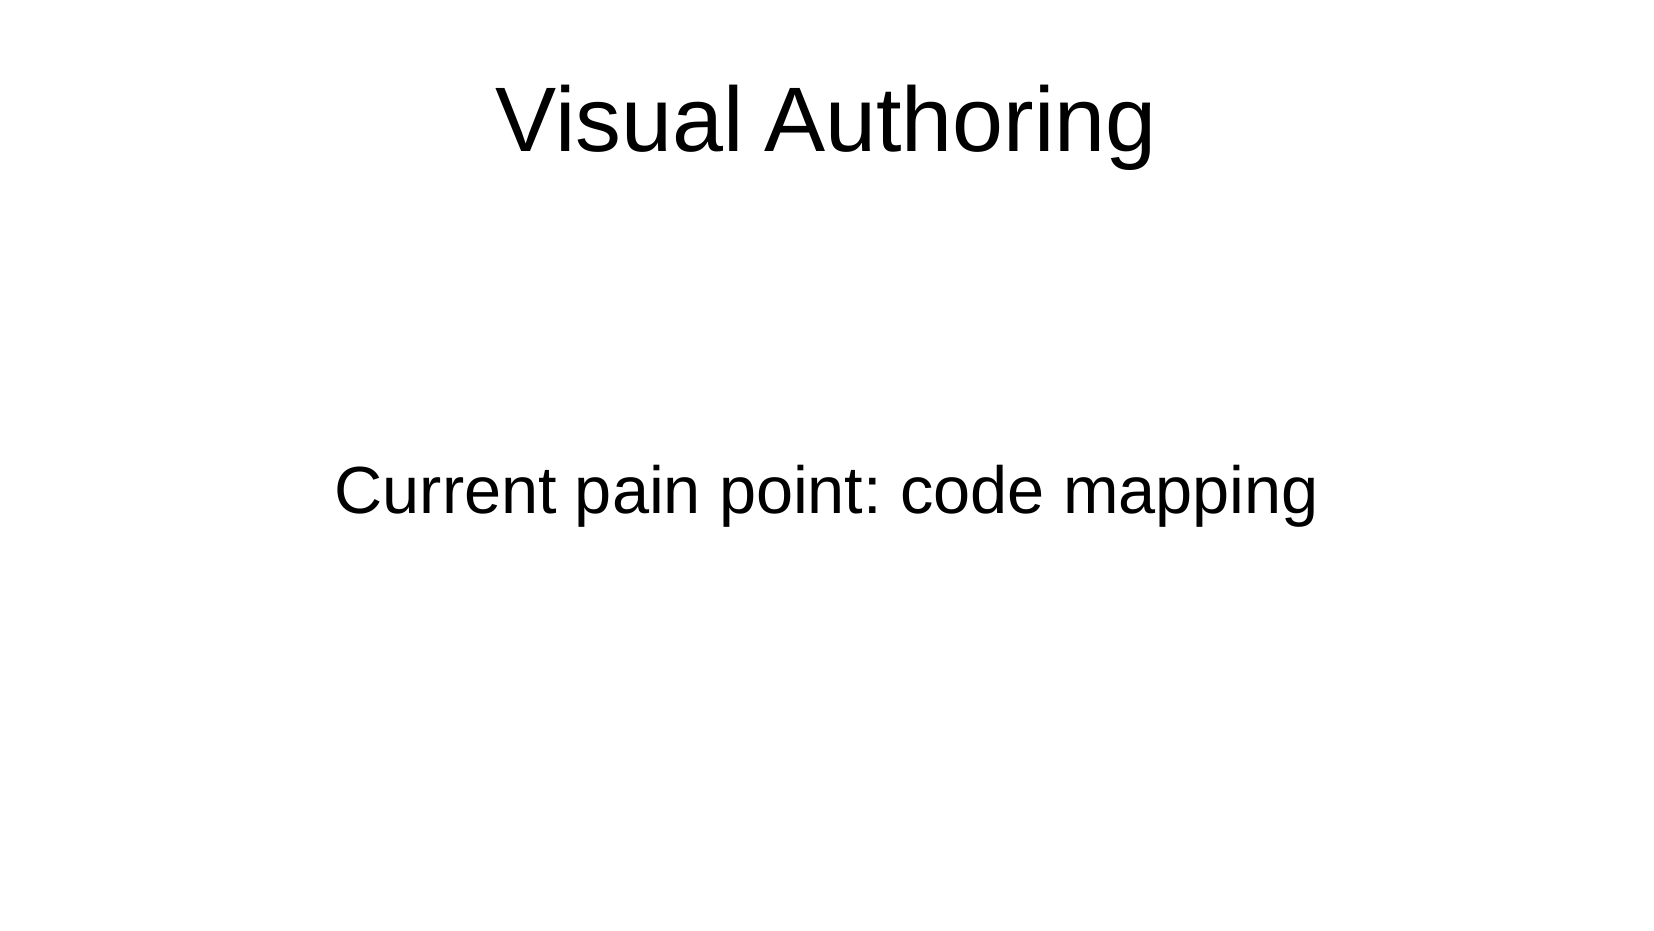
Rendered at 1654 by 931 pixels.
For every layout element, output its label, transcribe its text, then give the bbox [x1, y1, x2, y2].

subtitle Current pain point: code mapping [82, 217, 1571, 758]
title Visual Authoring [82, 37, 1571, 193]
